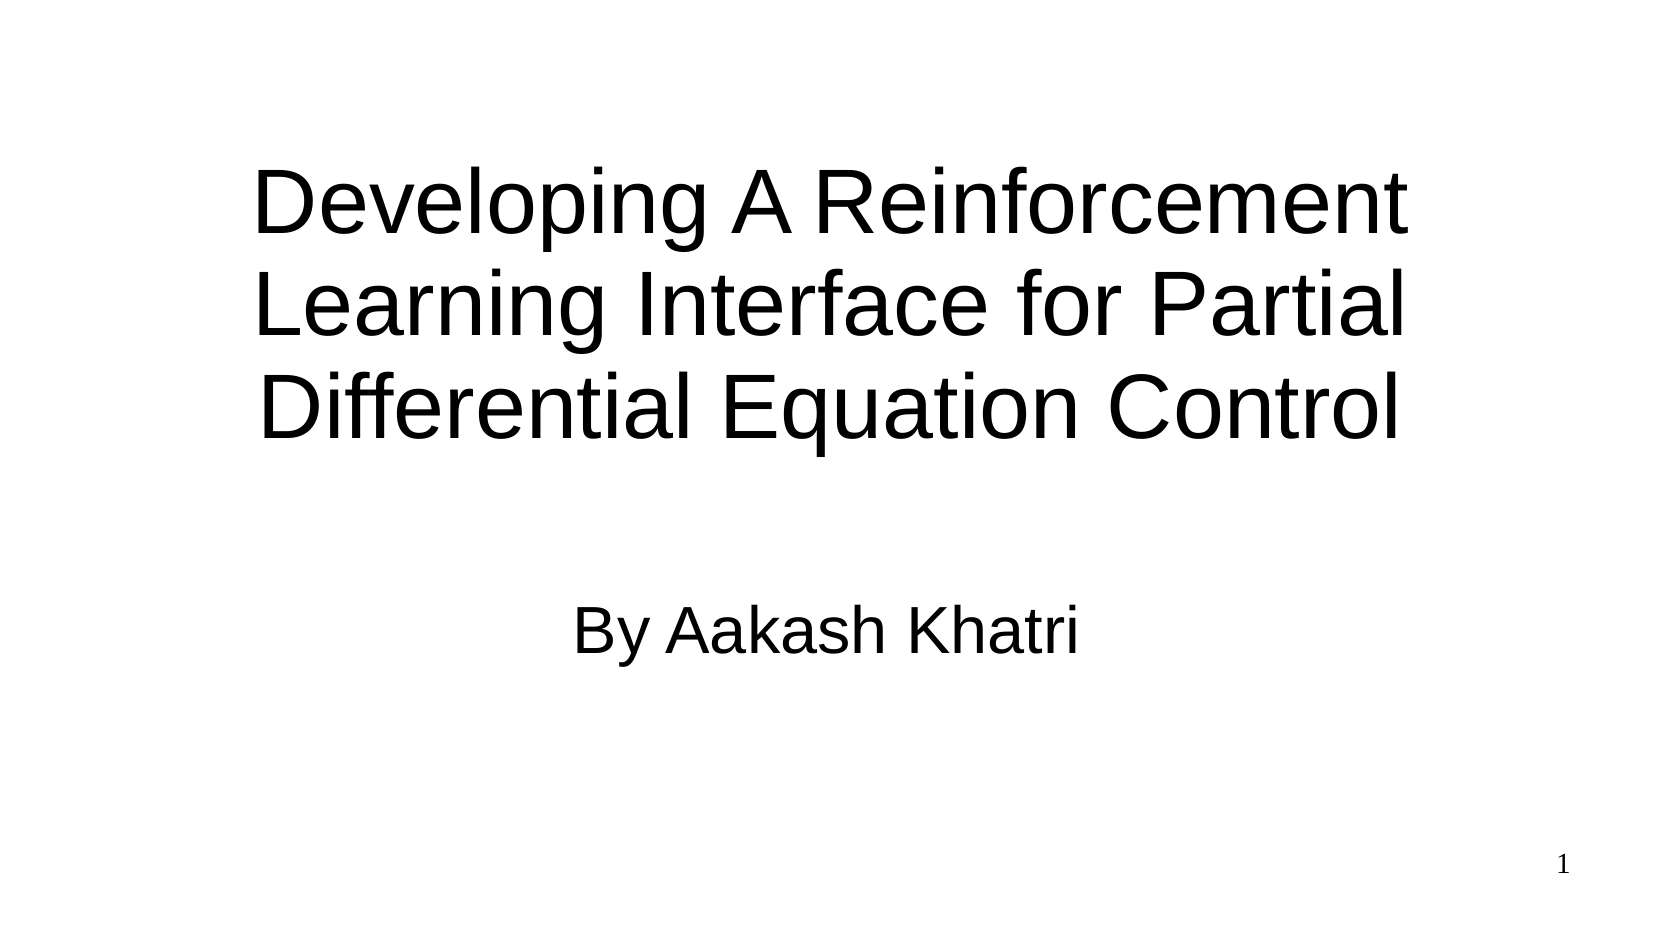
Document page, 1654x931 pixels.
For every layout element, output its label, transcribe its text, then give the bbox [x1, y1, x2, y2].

text_box By Aakash Khatri [82, 360, 1571, 901]
title Developing A Reinforcement Learning Interface for Partial Differential Equation Control [86, 150, 1576, 458]
